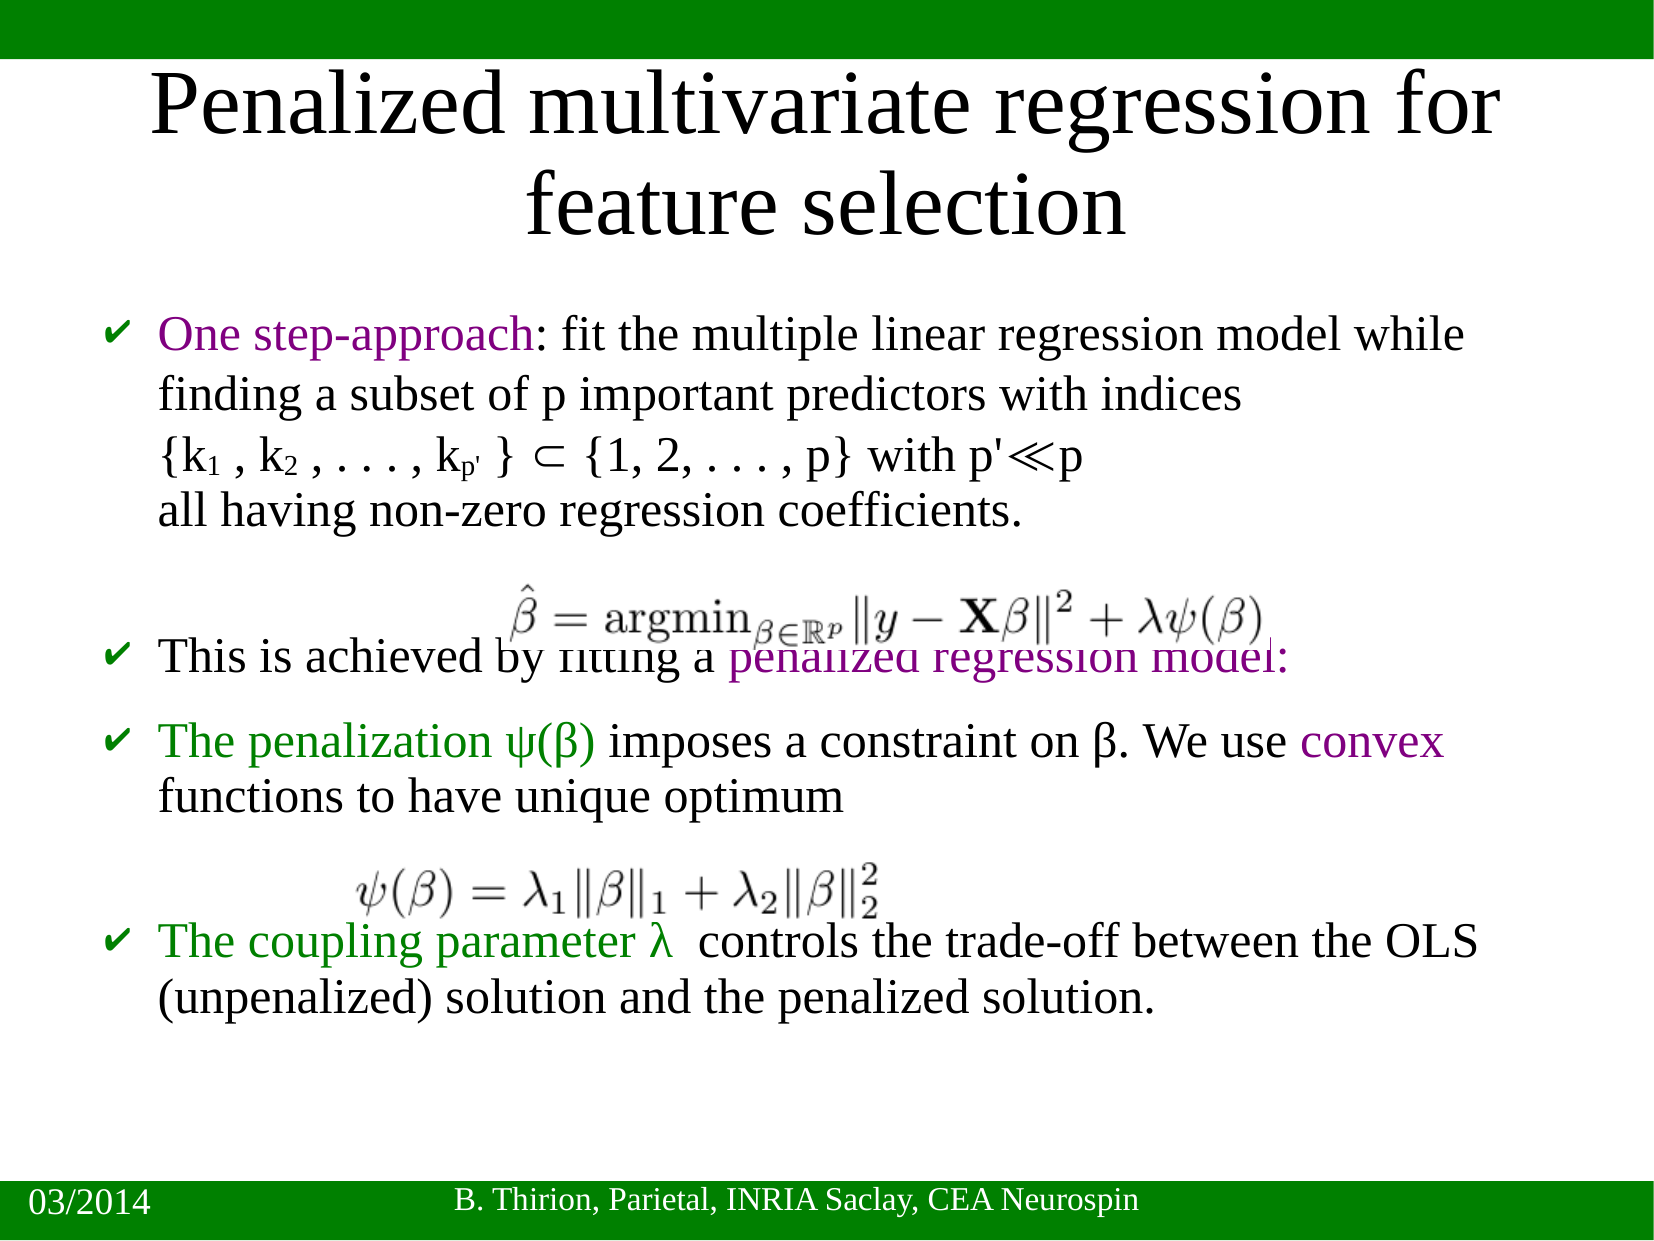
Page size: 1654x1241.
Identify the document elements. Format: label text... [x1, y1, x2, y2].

title Penalized multivariate regression for feature selection [82, 49, 1571, 257]
list One step-approach: fit the multiple linear regression model while finding a subset of p important predictors with indices {k1 , k2 , . . . , kp' }  {1, 2, . . . , p} with p'≪p all having non-zero regression coefficients. This is achieved by fitting a penalized regression model: The penalization ψ(β) imposes a constraint on β. We use convex functions to have unique optimum The coupling parameter λ controls the trade-off between the OLS (unpenalized) solution and the penalized solution. [86, 300, 1576, 1104]
picture [501, 582, 1270, 650]
picture [354, 861, 889, 922]
